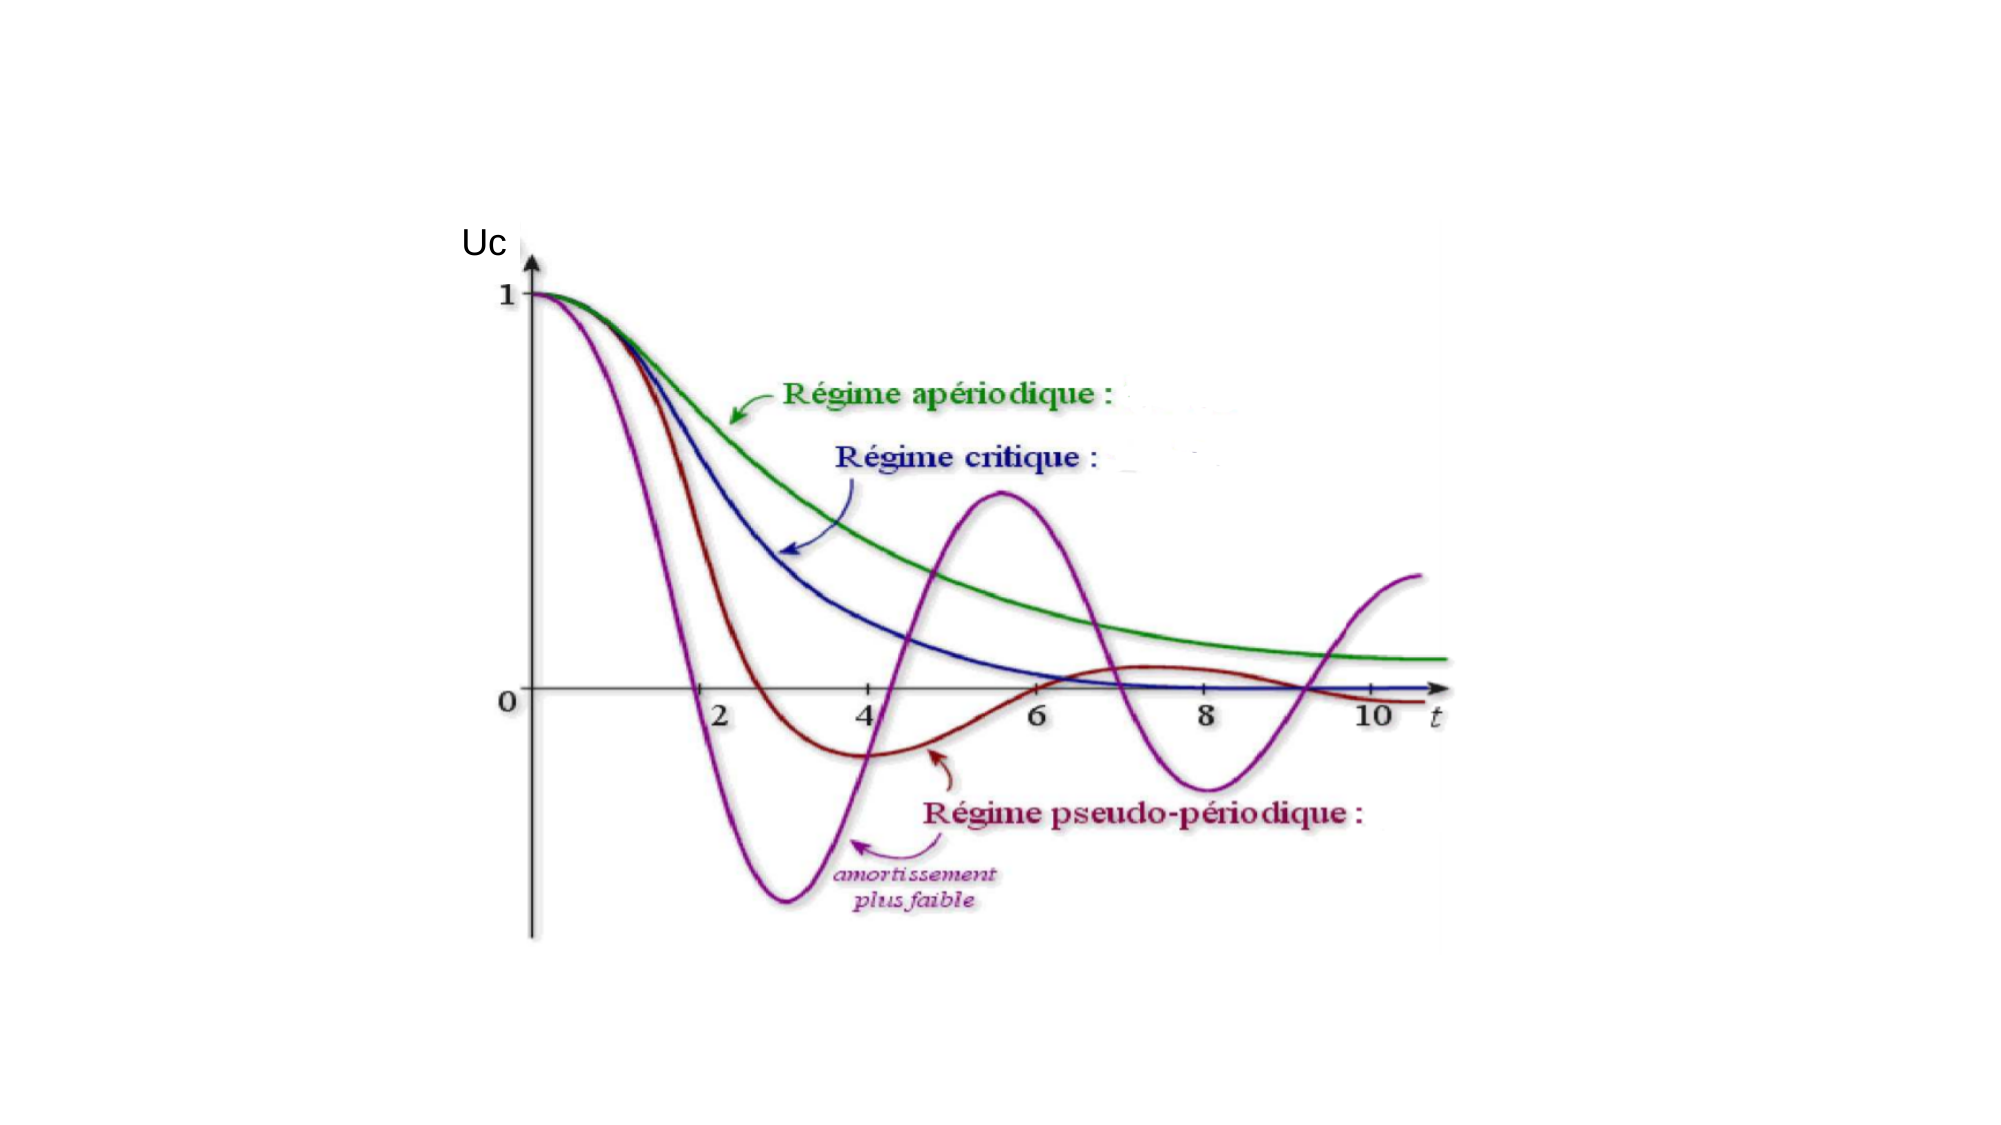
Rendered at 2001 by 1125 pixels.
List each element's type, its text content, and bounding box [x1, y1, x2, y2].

text_box Uc [448, 200, 520, 284]
picture [414, 200, 1586, 969]
